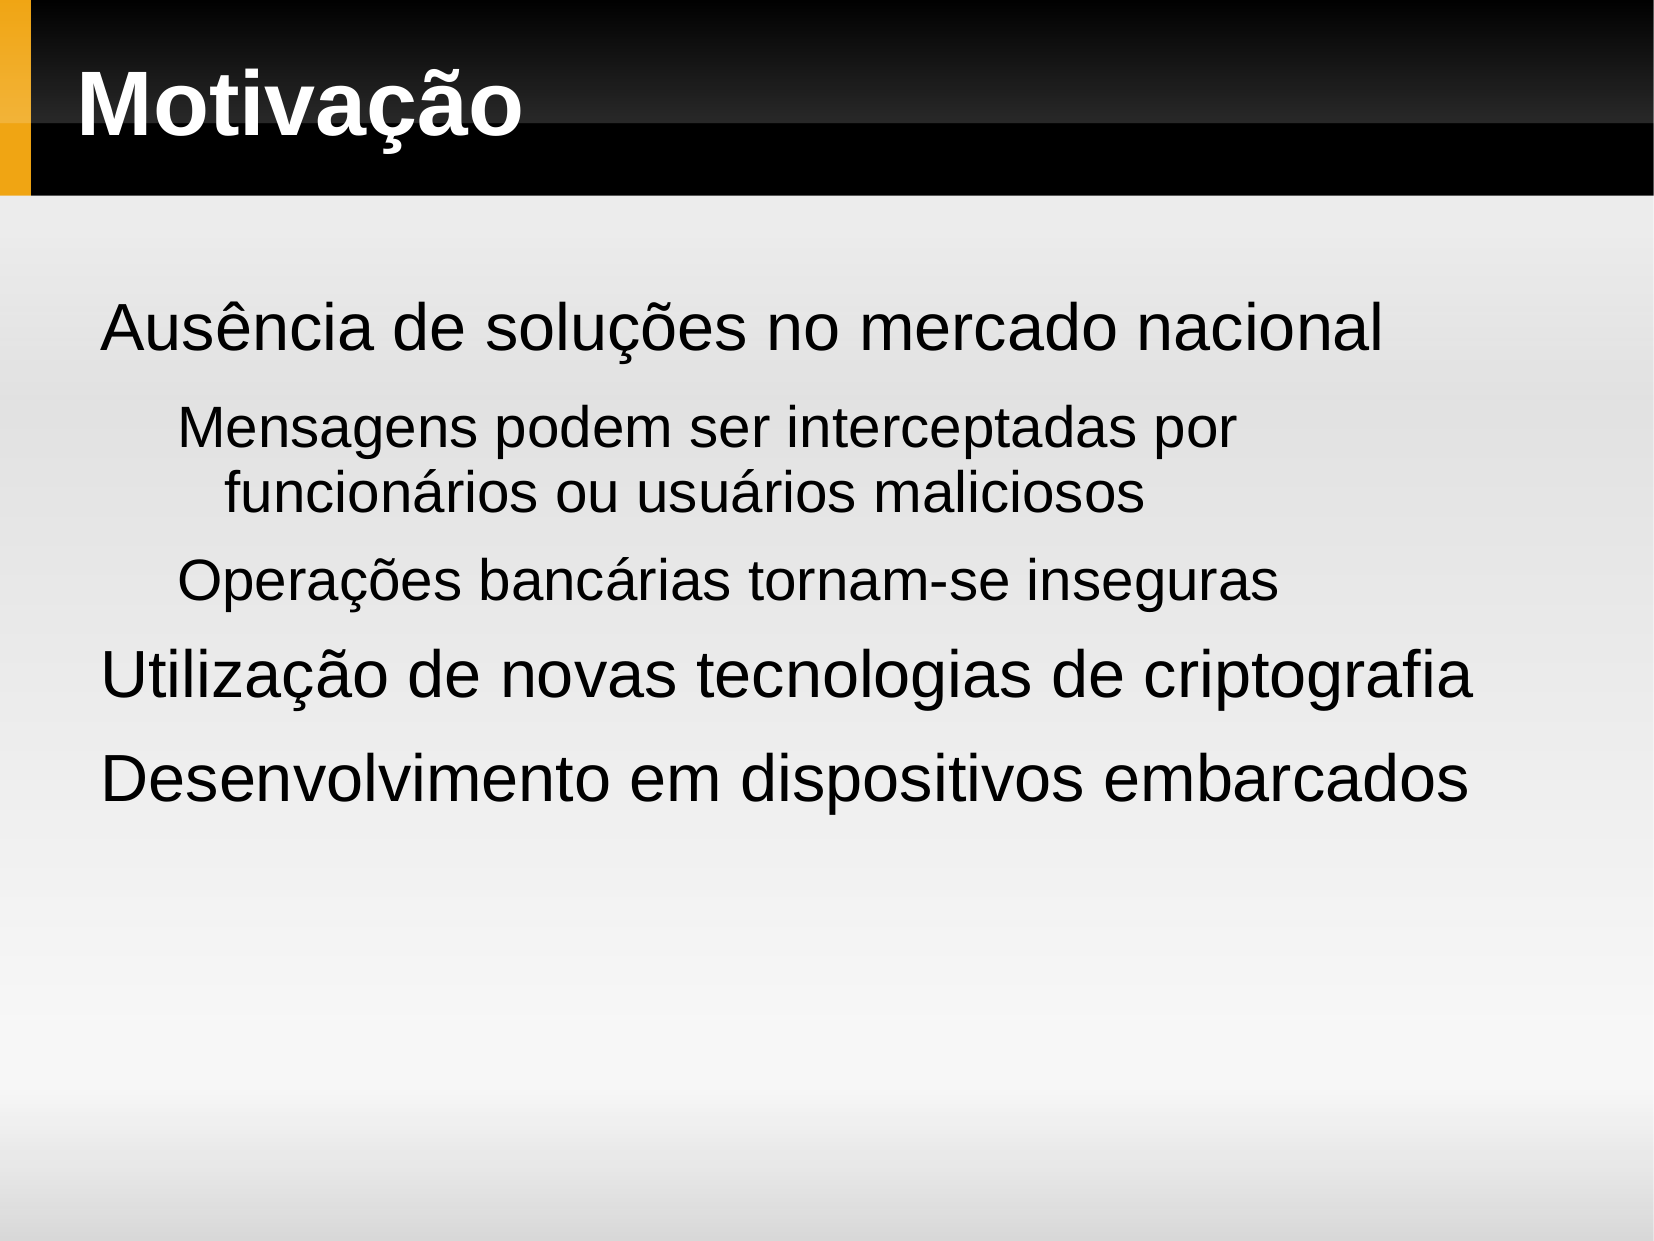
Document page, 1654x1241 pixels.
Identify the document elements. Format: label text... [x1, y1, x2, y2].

list Ausência de soluções no mercado nacional Mensagens podem ser interceptadas por funcionários ou usuários maliciosos Operações bancárias tornam-se inseguras Utilização de novas tecnologias de criptografia Desenvolvimento em dispositivos embarcados [82, 290, 1571, 1094]
picture [0, 0, 1654, 1241]
title Motivação [76, 7, 1565, 200]
